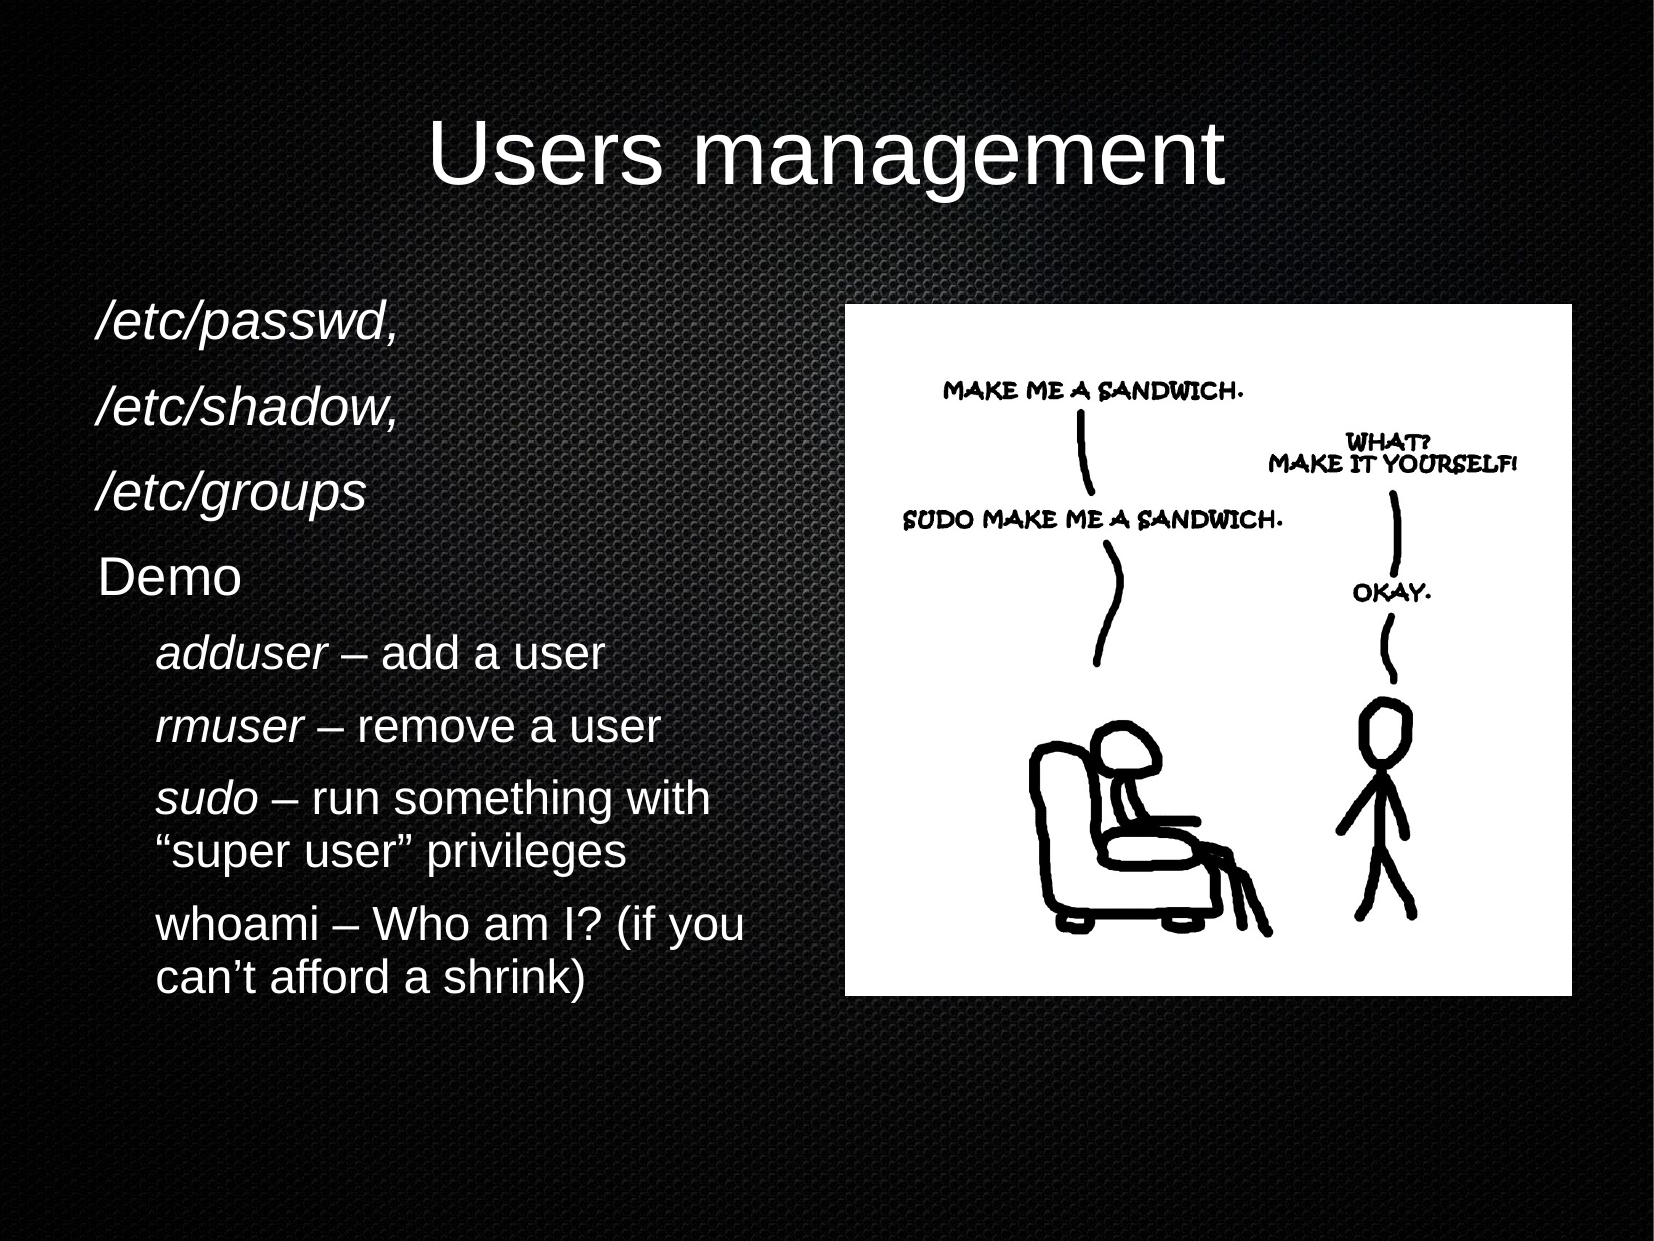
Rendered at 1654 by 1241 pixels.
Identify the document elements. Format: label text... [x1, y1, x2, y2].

title Users management [82, 49, 1571, 257]
picture [0, 0, 1654, 1241]
list /etc/passwd, /etc/shadow, /etc/groups Demo adduser – add a user rmuser – remove a user sudo – run something with “super user” privileges whoami – Who am I? (if you can’t afford a shrink) [82, 290, 809, 1010]
